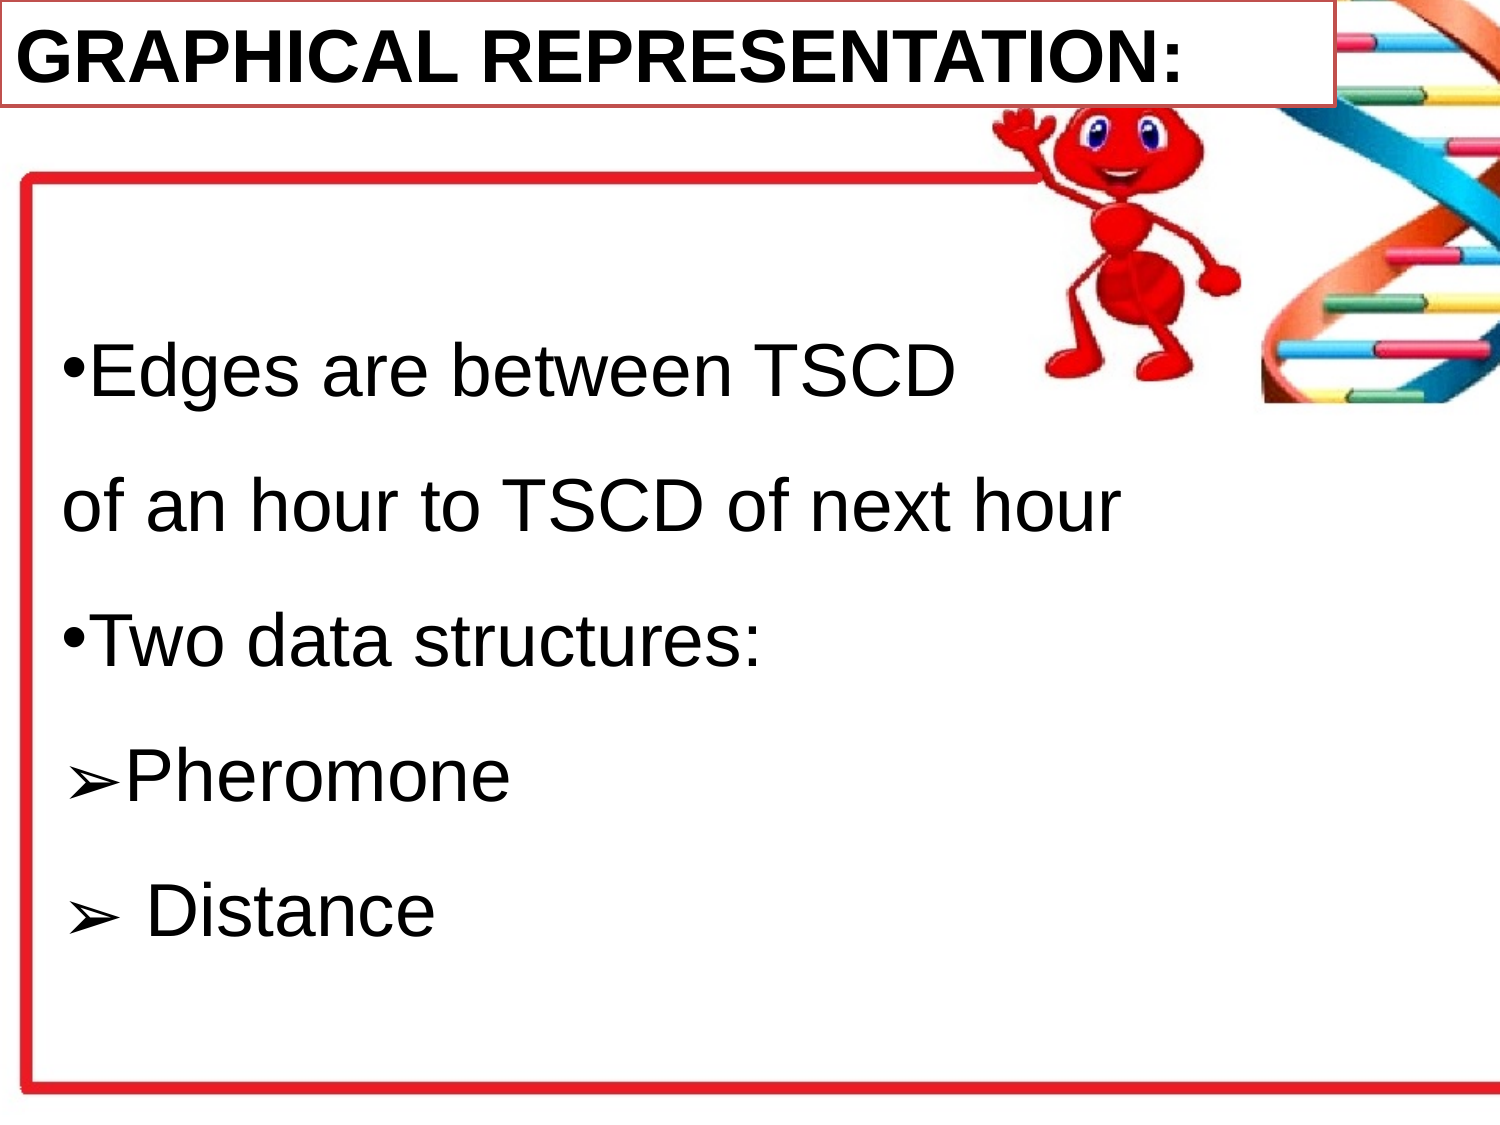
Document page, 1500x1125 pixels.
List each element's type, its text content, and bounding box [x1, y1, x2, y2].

text_box Edges are between TSCD of an hour to TSCD of next hour Two data structures: Pheromone Distance [46, 269, 1500, 955]
text_box GRAPHICAL REPRESENTATION: [0, 0, 1335, 106]
picture [0, 0, 1500, 1125]
